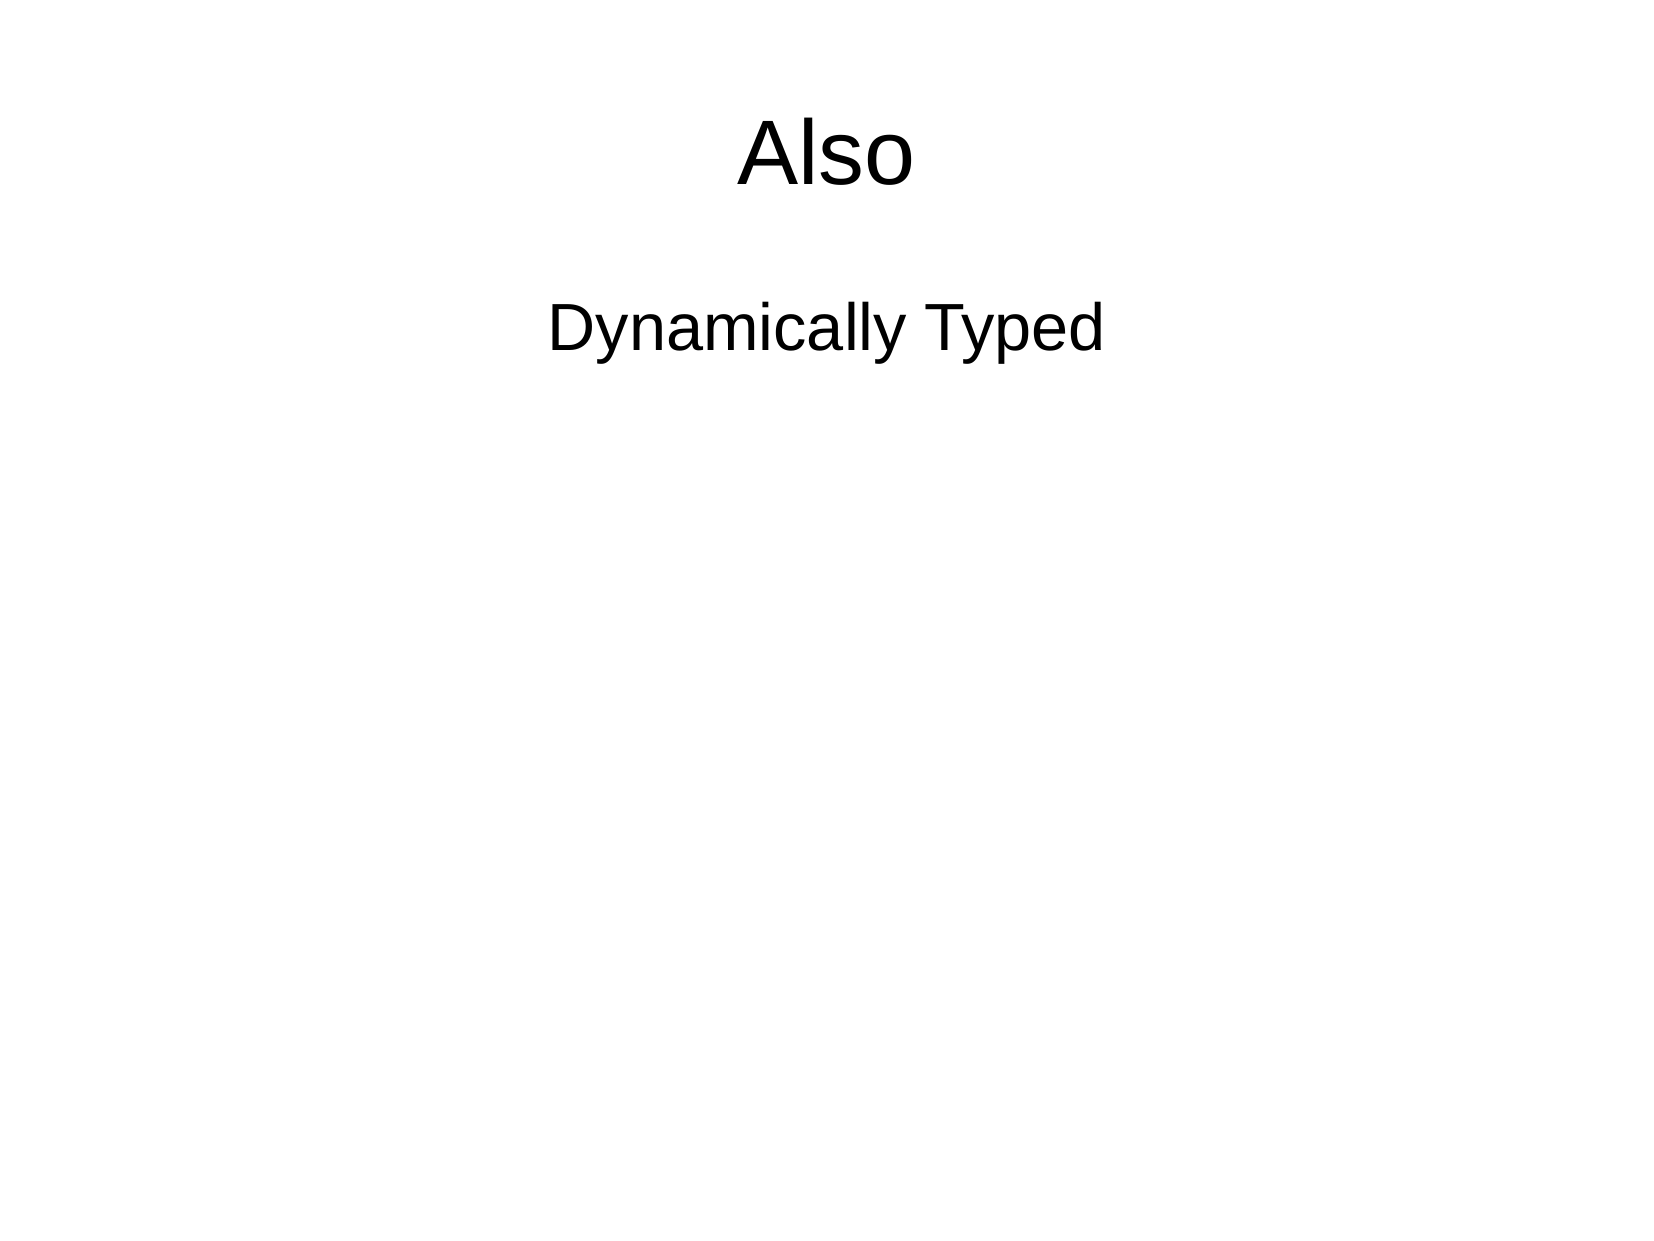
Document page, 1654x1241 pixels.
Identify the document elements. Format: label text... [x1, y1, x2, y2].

title Also [82, 49, 1571, 257]
list Dynamically Typed [82, 290, 1571, 1010]
